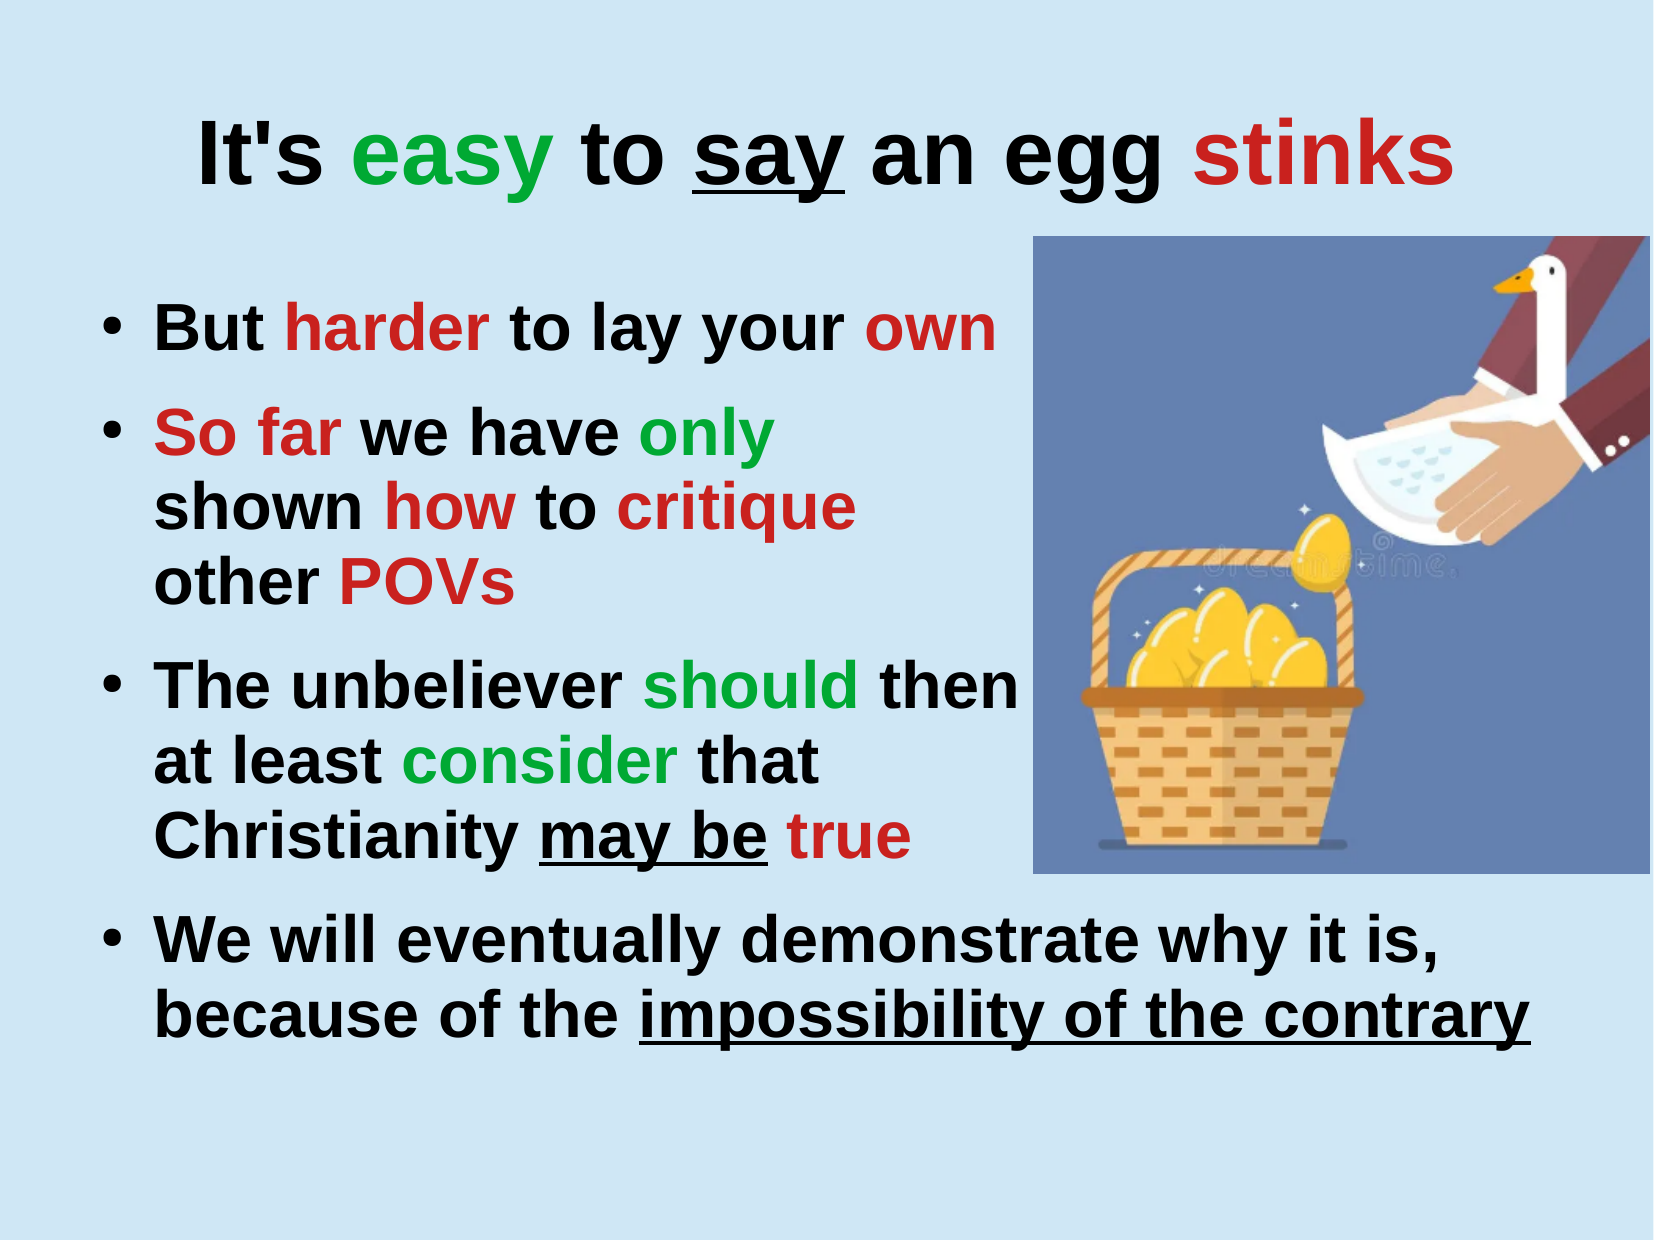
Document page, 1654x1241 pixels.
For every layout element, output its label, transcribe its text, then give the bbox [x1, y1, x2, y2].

title It's easy to say an egg stinks [82, 49, 1571, 257]
list But harder to lay your own So far we have only shown how to critique other POVs The unbeliever should then at least consider that Christianity may be true We will eventually demonstrate why it is, because of the impossibility of the contrary [82, 290, 1571, 1093]
picture [1033, 236, 1650, 874]
